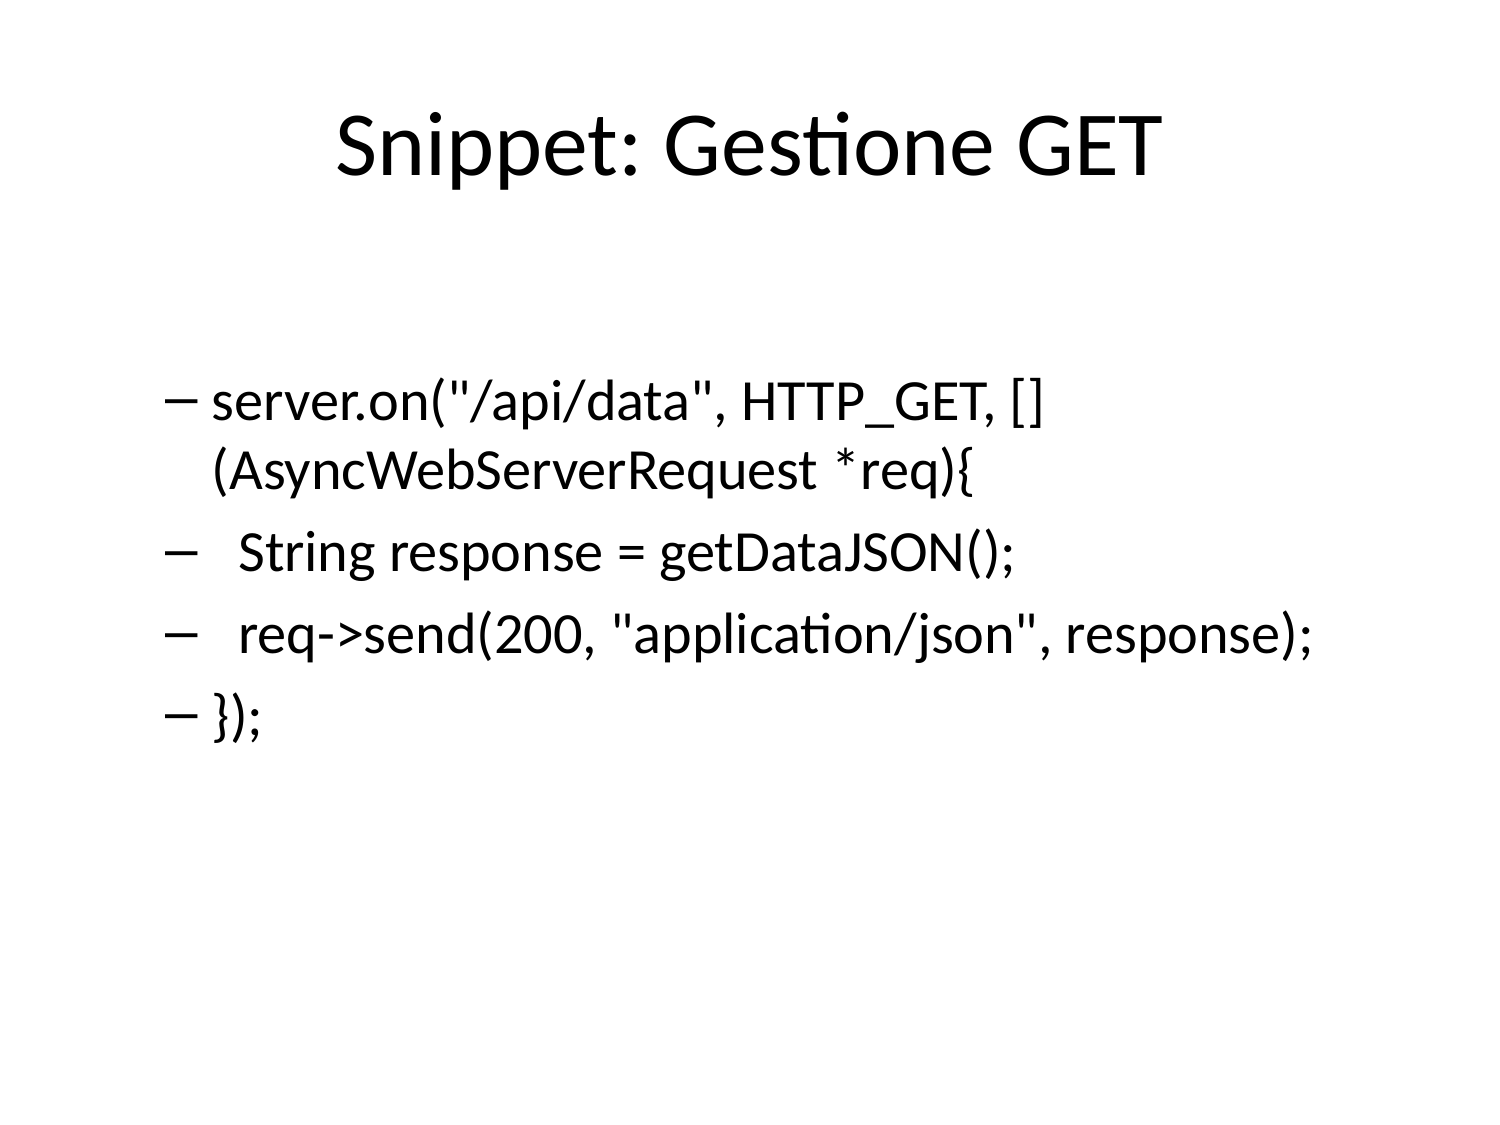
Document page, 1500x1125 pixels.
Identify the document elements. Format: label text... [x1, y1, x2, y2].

title Snippet: Gestione GET [75, 45, 1425, 233]
list server.on("/api/data", HTTP_GET, [](AsyncWebServerRequest *req){ String response = getDataJSON(); req->send(200, "application/json", response); }); [75, 262, 1425, 1005]
